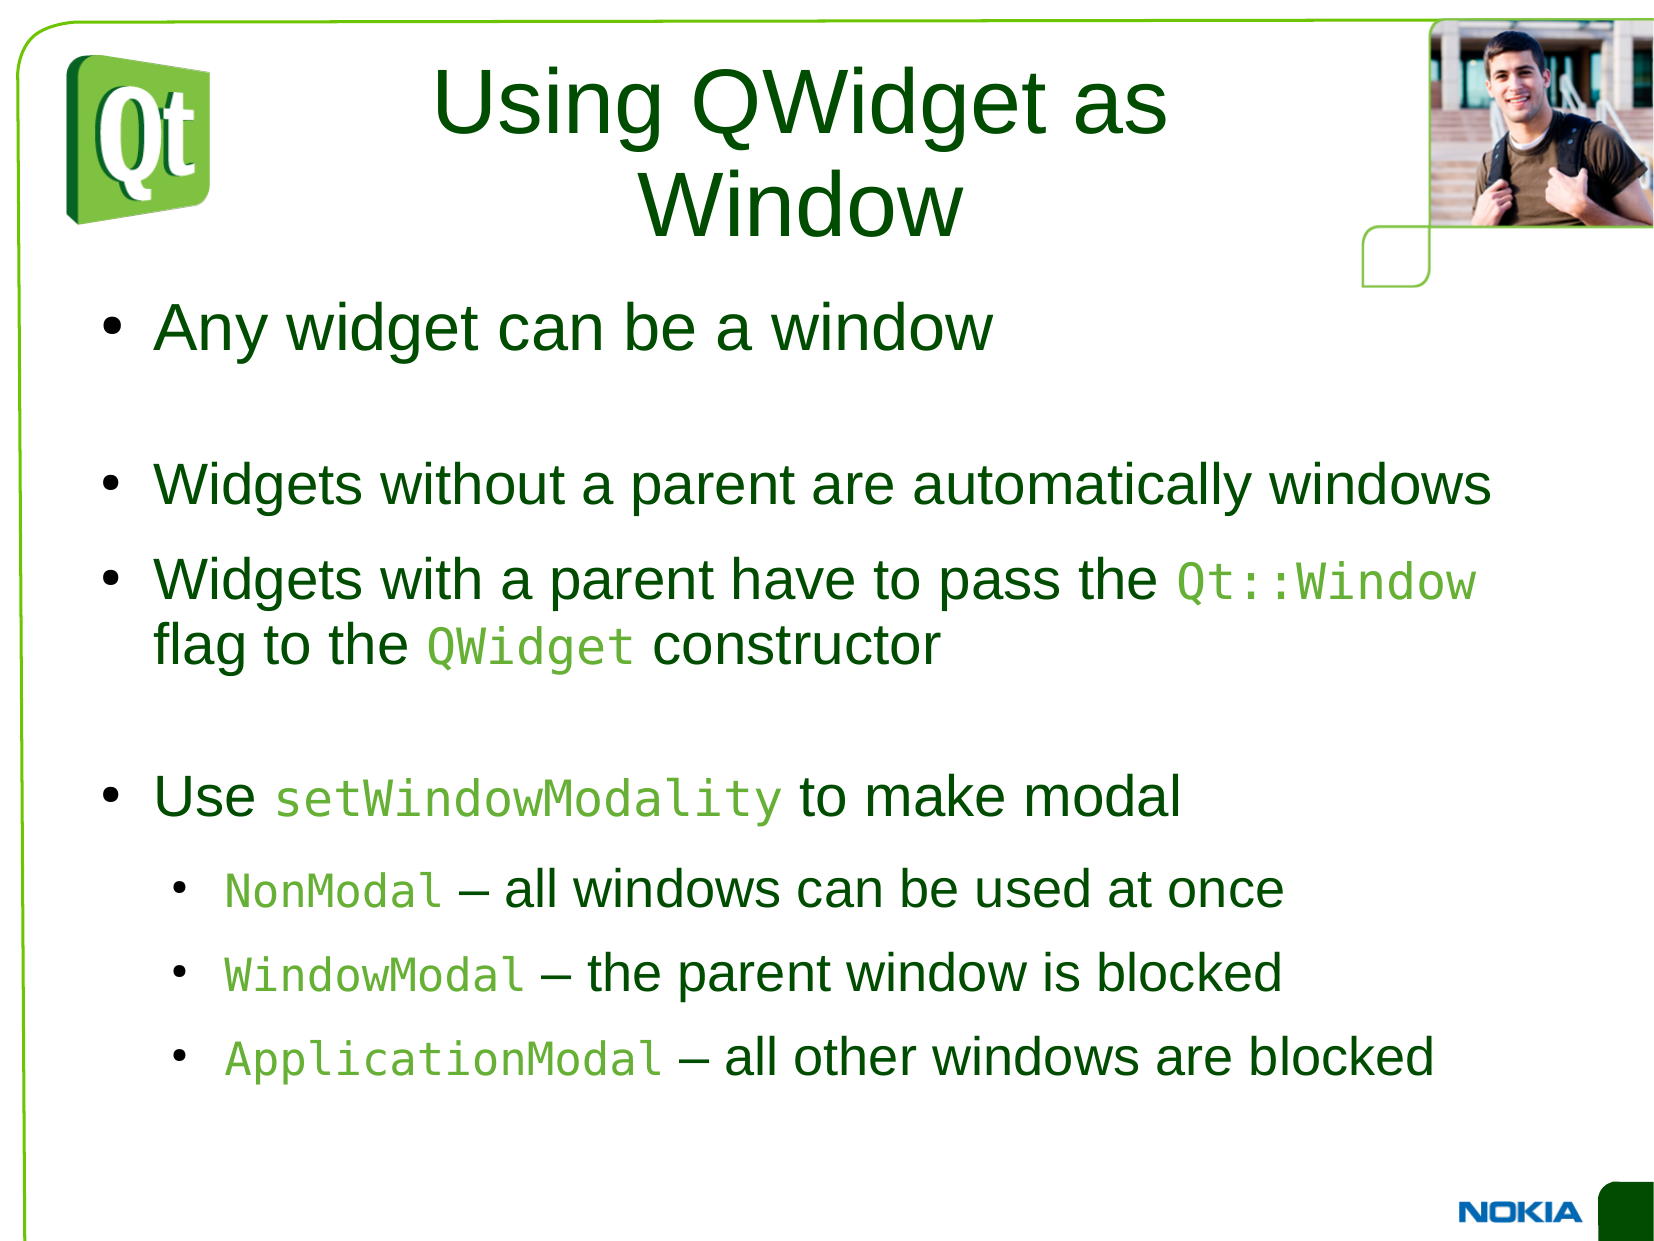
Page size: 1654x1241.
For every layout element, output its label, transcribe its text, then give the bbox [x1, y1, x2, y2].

title Using QWidget as Window [263, 49, 1338, 257]
picture [1459, 1201, 1583, 1223]
picture [1338, 7, 1654, 308]
picture [66, 55, 210, 225]
list Any widget can be a window Widgets without a parent are automatically windows Widgets with a parent have to pass the Qt::Window flag to the QWidget constructor Use setWindowModality to make modal NonModal – all windows can be used at once WindowModal – the parent window is blocked ApplicationModal – all other windows are blocked [82, 290, 1571, 1094]
